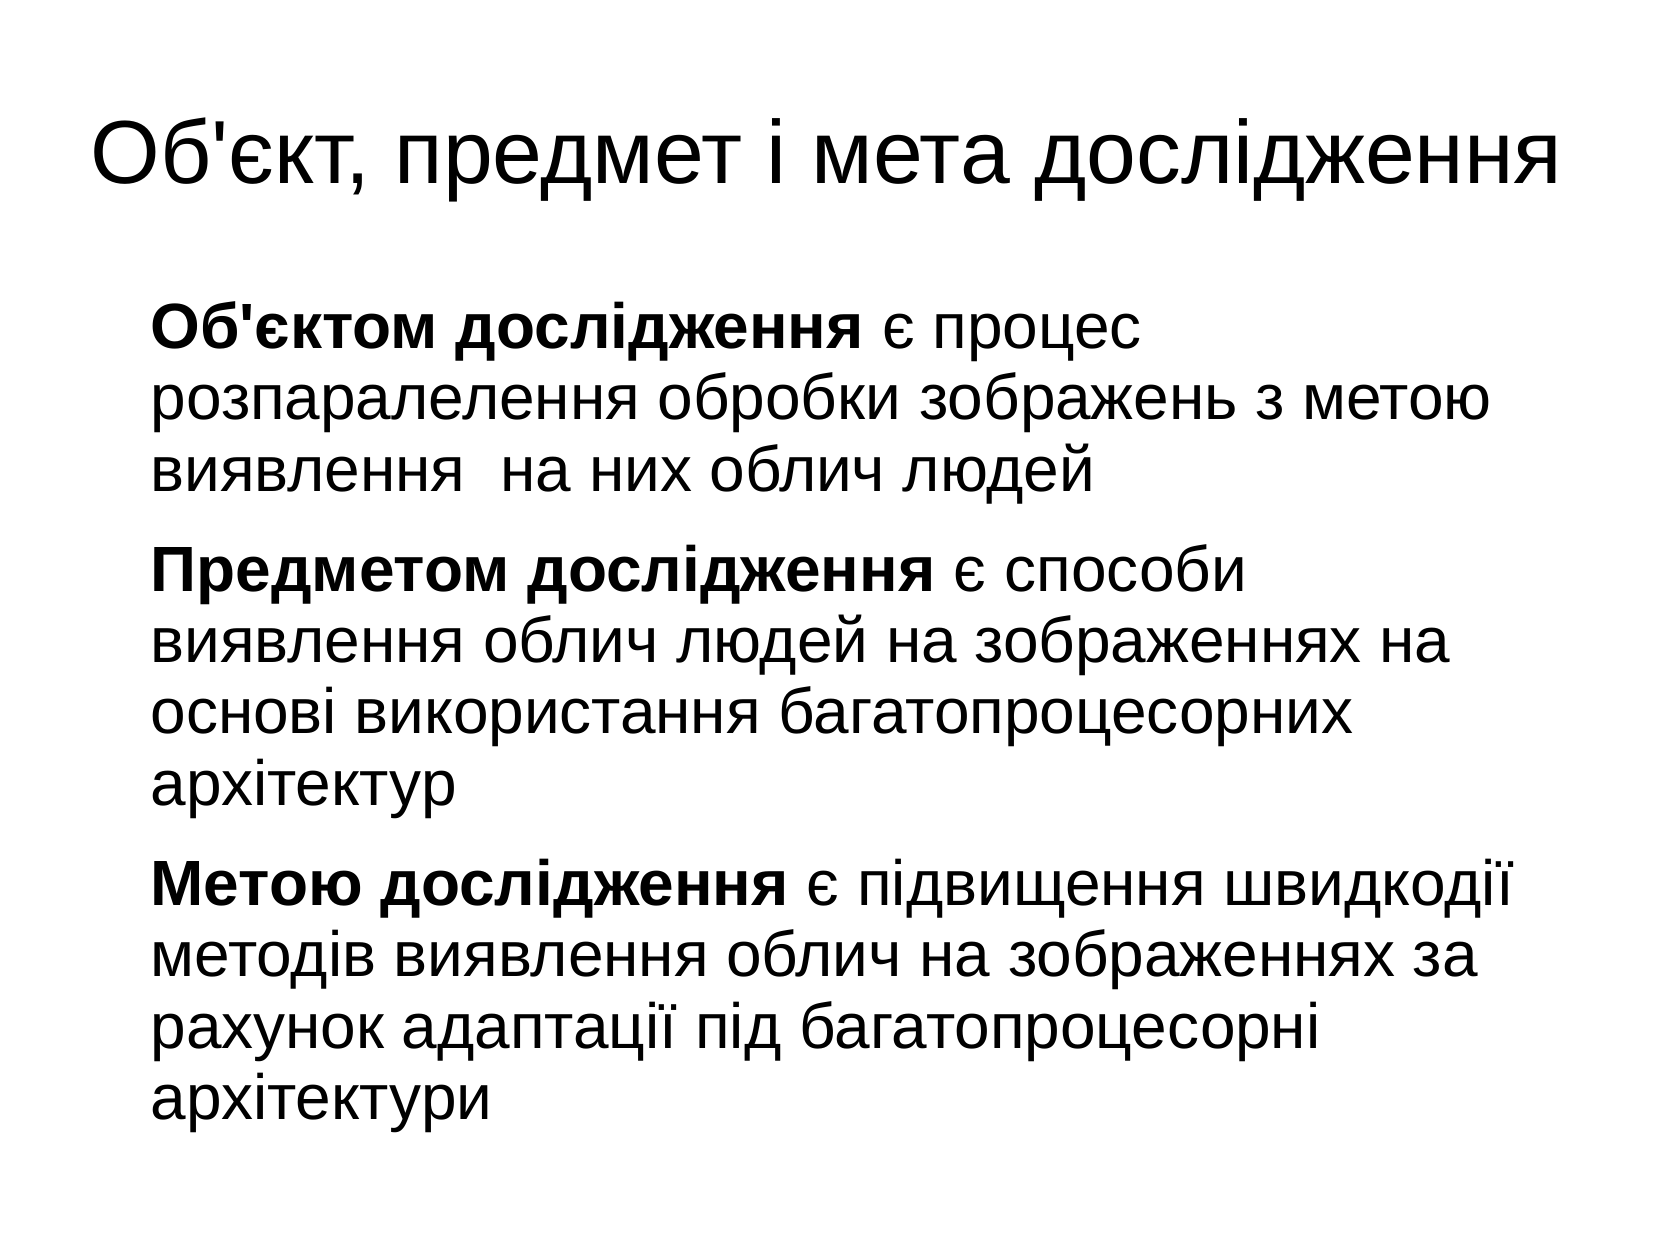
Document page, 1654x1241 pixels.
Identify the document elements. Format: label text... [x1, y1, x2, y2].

list Об'єктом дослідження є процес розпаралелення обробки зображень з метою виявлення на них облич людей Предметом дослідження є способи виявлення облич людей на зображеннях на основі використання багатопроцесорних архітектур Метою дослідження є підвищення швидкодії методів виявлення облич на зображеннях за рахунок адаптації під багатопроцесорні архітектури [82, 290, 1538, 1141]
title Об'єкт, предмет і мета дослідження [82, 49, 1571, 257]
